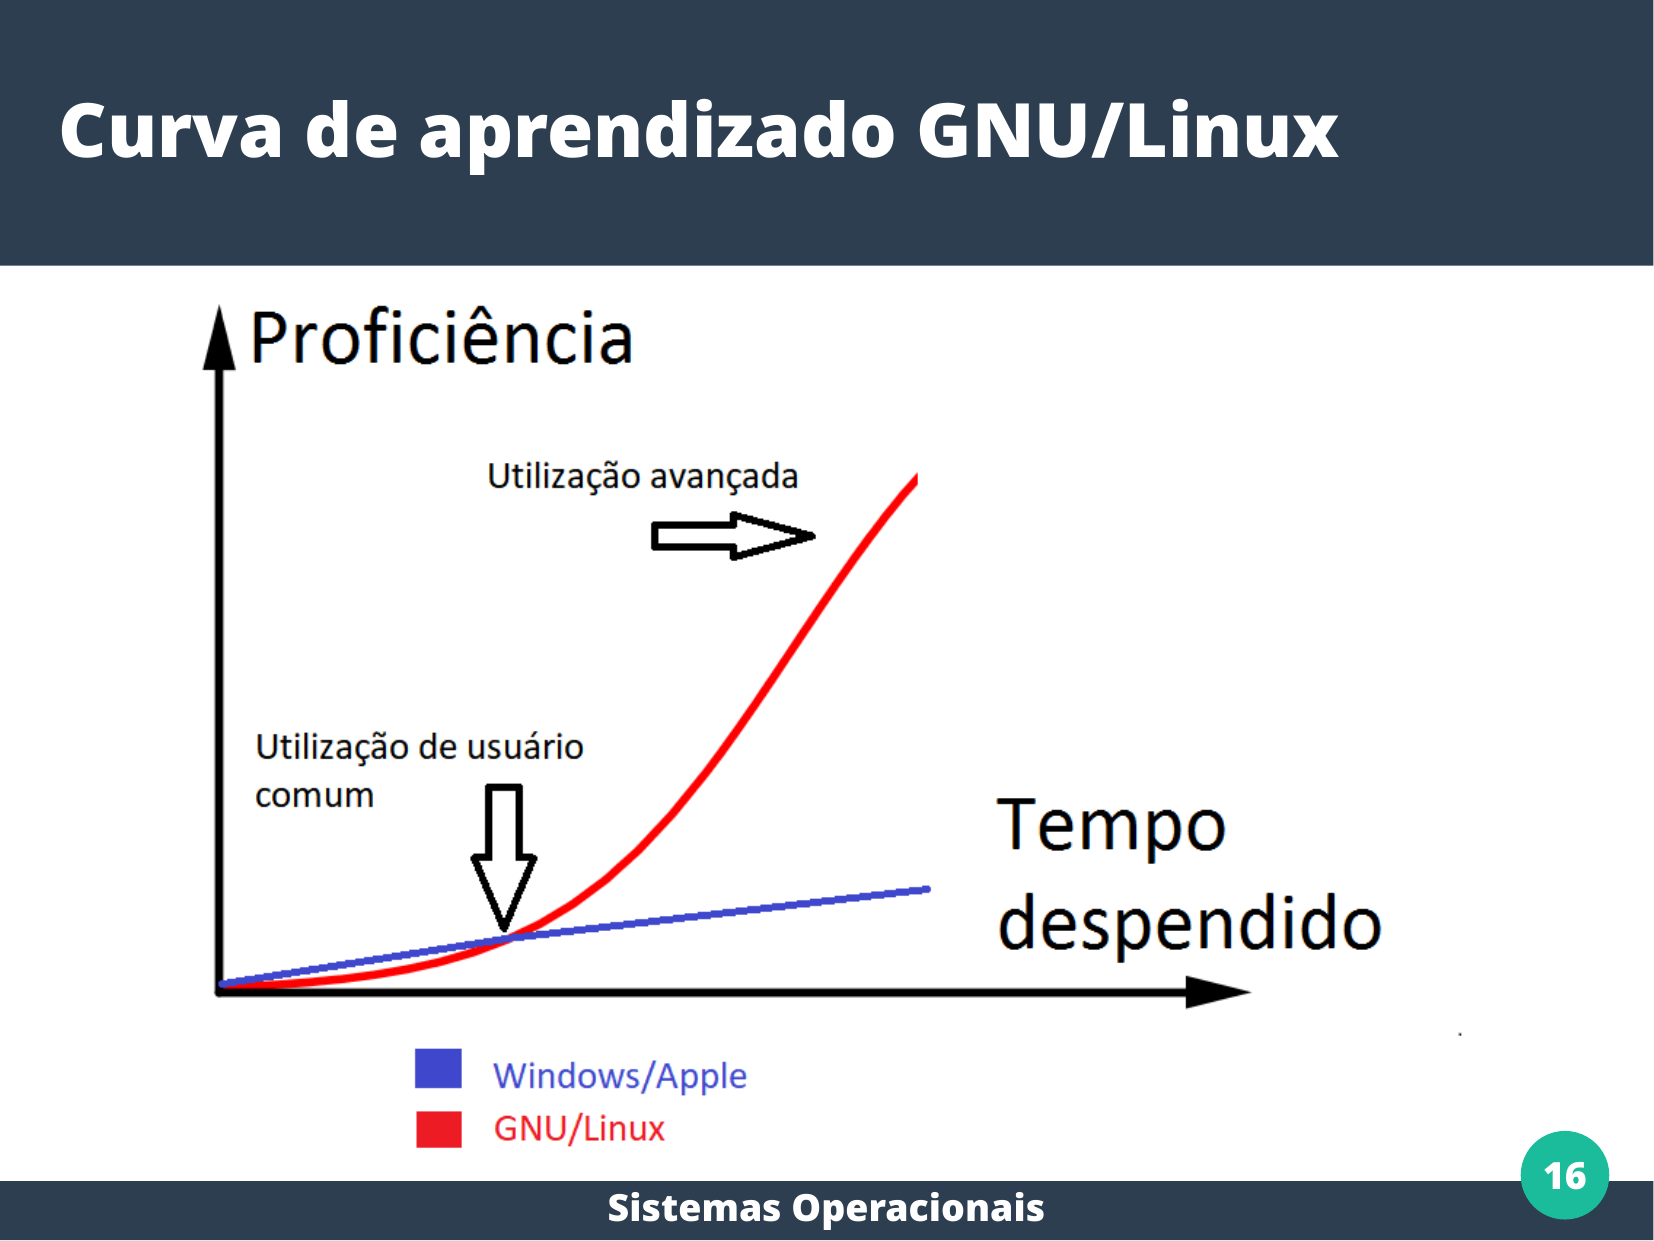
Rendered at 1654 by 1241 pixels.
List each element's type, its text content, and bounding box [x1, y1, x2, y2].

picture [188, 277, 1495, 1176]
title Curva de aprendizado GNU/Linux [59, 49, 1595, 207]
